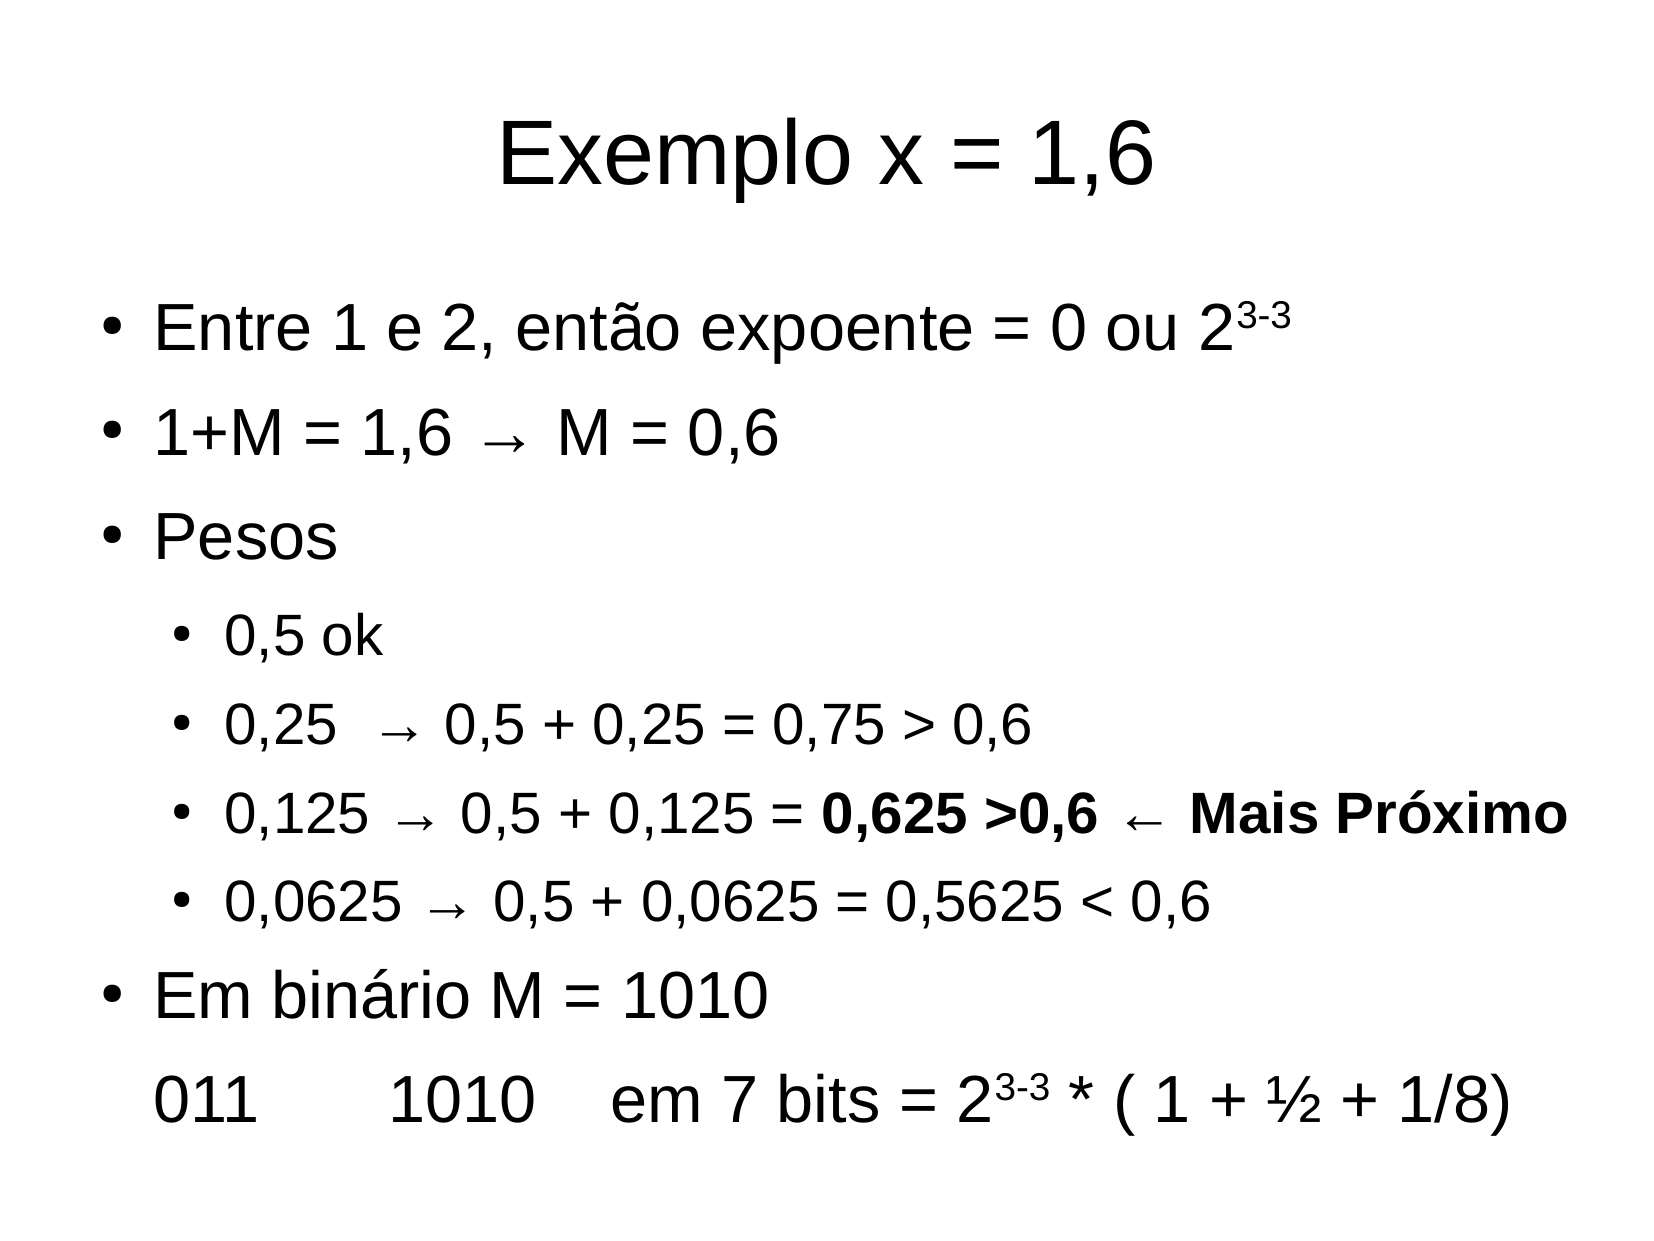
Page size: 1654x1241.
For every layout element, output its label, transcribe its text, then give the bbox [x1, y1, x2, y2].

list Entre 1 e 2, então expoente = 0 ou 23-3 1+M = 1,6 → M = 0,6 Pesos 0,5 ok 0,25 → 0,5 + 0,25 = 0,75 > 0,6 0,125 → 0,5 + 0,125 = 0,625 >0,6 ← Mais Próximo 0,0625 → 0,5 + 0,0625 = 0,5625 < 0,6 Em binário M = 1010 011 1010 em 7 bits = 23-3 * ( 1 + ½ + 1/8) [82, 290, 1571, 1137]
title Exemplo x = 1,6 [82, 49, 1571, 257]
